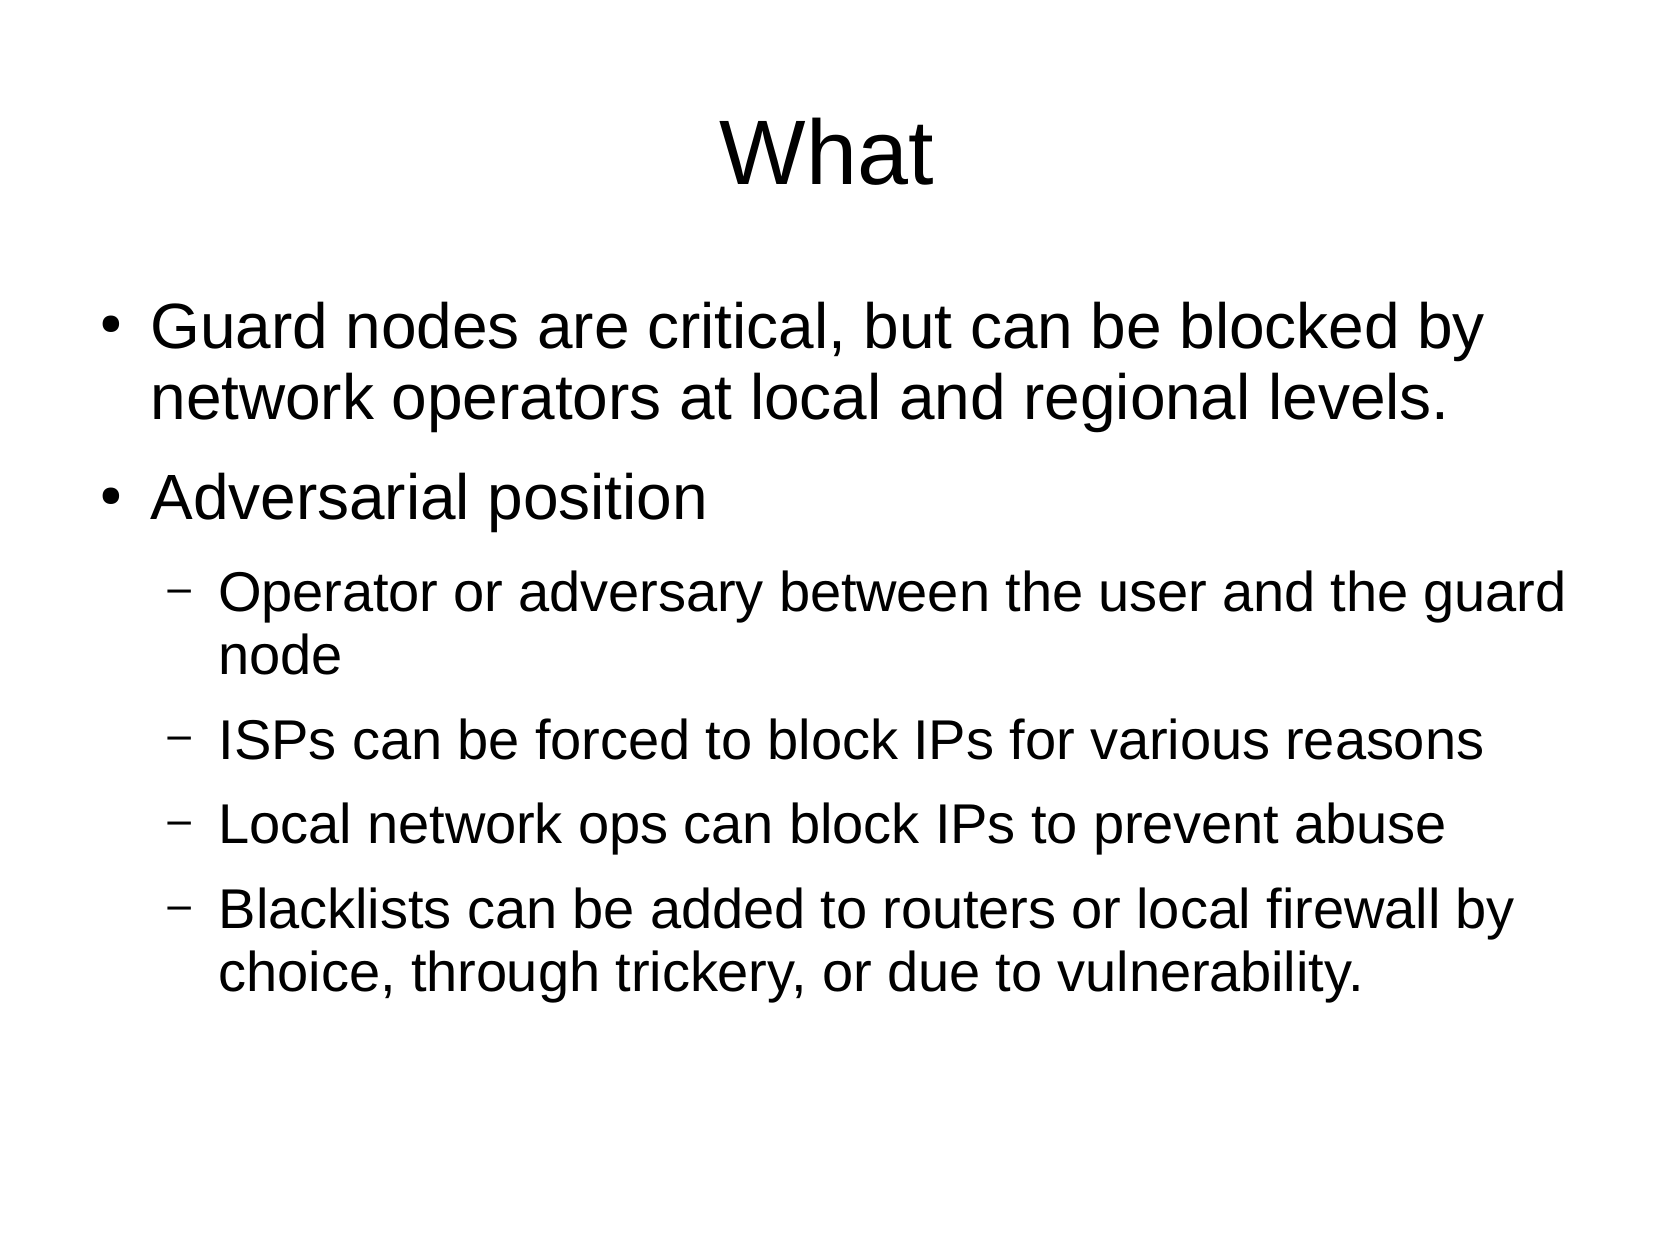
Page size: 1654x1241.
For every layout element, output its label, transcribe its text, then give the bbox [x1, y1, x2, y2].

title What [82, 49, 1571, 257]
list Guard nodes are critical, but can be blocked by network operators at local and regional levels. Adversarial position Operator or adversary between the user and the guard node ISPs can be forced to block IPs for various reasons Local network ops can block IPs to prevent abuse Blacklists can be added to routers or local firewall by choice, through trickery, or due to vulnerability. [82, 290, 1571, 1010]
